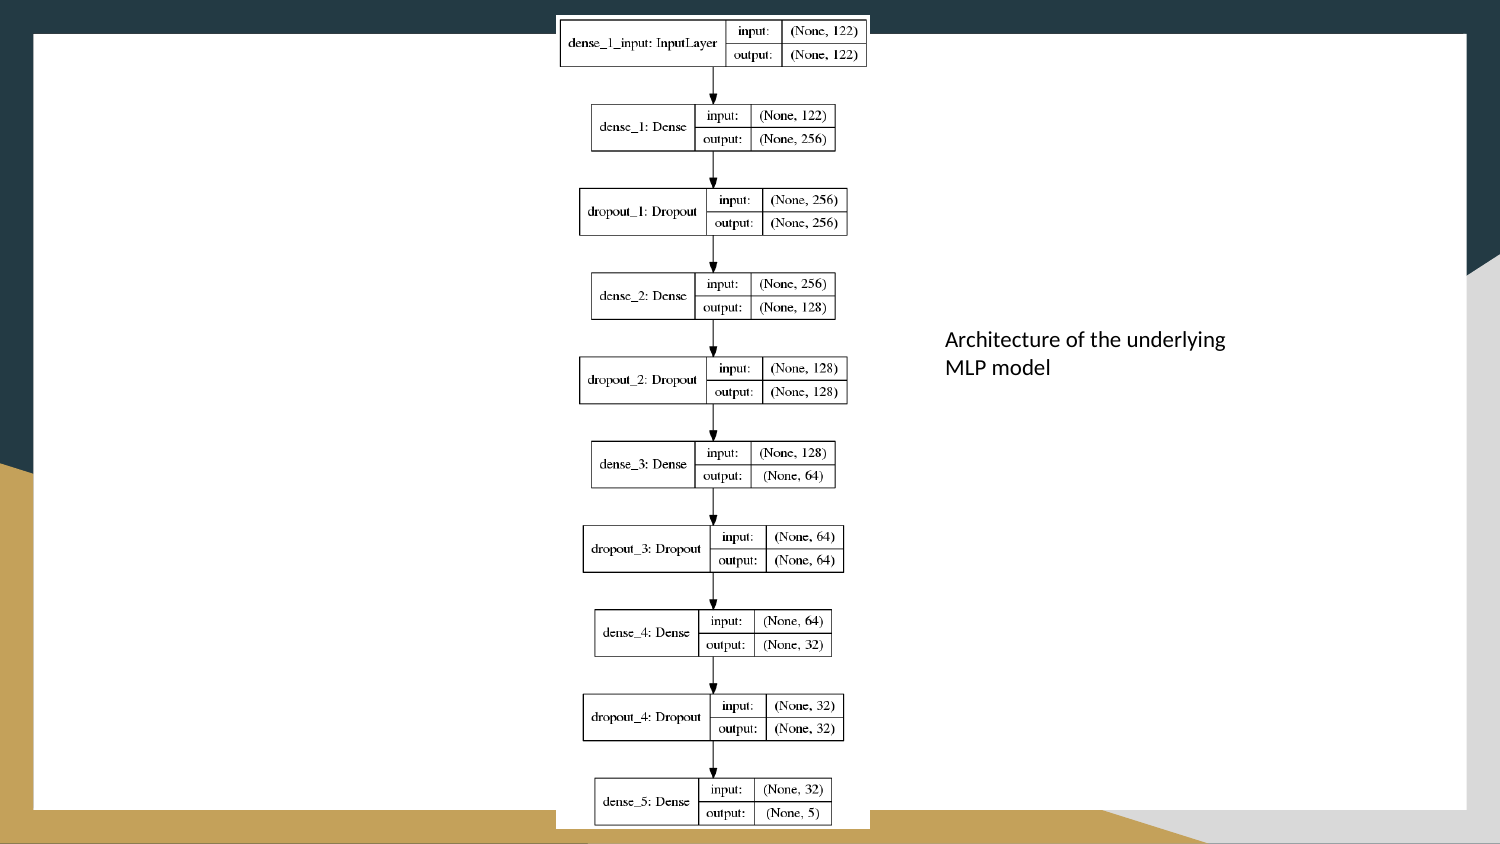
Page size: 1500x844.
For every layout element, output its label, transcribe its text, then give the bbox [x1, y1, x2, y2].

text_box Architecture of the underlying MLP model [929, 309, 1281, 454]
picture [556, 15, 870, 829]
